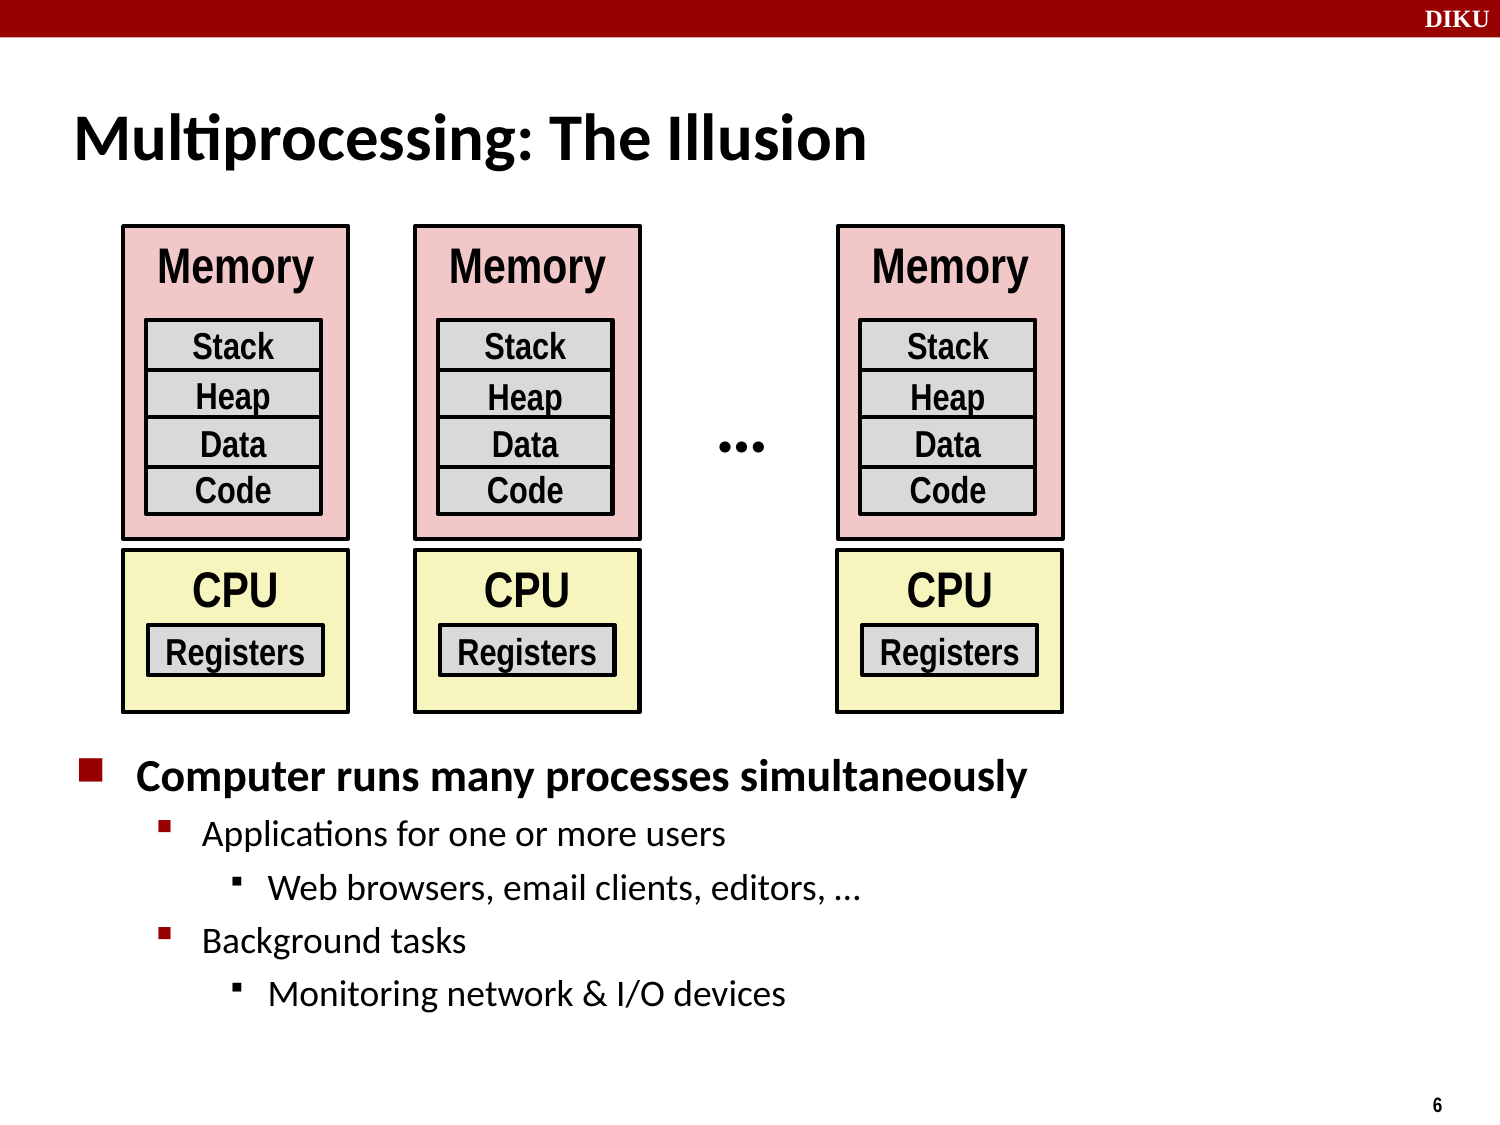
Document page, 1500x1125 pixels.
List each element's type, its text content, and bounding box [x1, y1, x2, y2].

text_box Code [860, 468, 1036, 514]
list Computer runs many processes simultaneously Applications for one or more users Web browsers, email clients, editors, … Background tasks Monitoring network & I/O devices [65, 738, 1361, 1063]
text_box CPU [414, 549, 640, 713]
text_box Data [860, 417, 1036, 468]
text_box Memory [123, 226, 349, 539]
text_box Code [437, 468, 613, 514]
text_box Code [145, 468, 321, 514]
text_box Registers [862, 624, 1038, 675]
text_box Heap [437, 369, 613, 417]
text_box Memory [415, 226, 641, 539]
text_box CPU [122, 549, 348, 713]
text_box Registers [147, 624, 323, 675]
text_box Stack [145, 319, 321, 369]
title Multiprocessing: The Illusion [58, 71, 1304, 197]
text_box CPU [837, 549, 1063, 713]
text_box Data [145, 417, 321, 468]
text_box Heap [860, 369, 1036, 417]
text_box Data [437, 417, 613, 468]
text_box Registers [439, 624, 615, 675]
text_box … [700, 369, 784, 475]
text_box Stack [437, 319, 613, 369]
text_box Stack [860, 319, 1036, 369]
text_box Heap [550, 393, 557, 407]
text_box Heap [145, 369, 321, 417]
text_box Memory [837, 226, 1063, 539]
text_box Heap [257, 392, 264, 406]
text_box Heap [972, 393, 979, 407]
